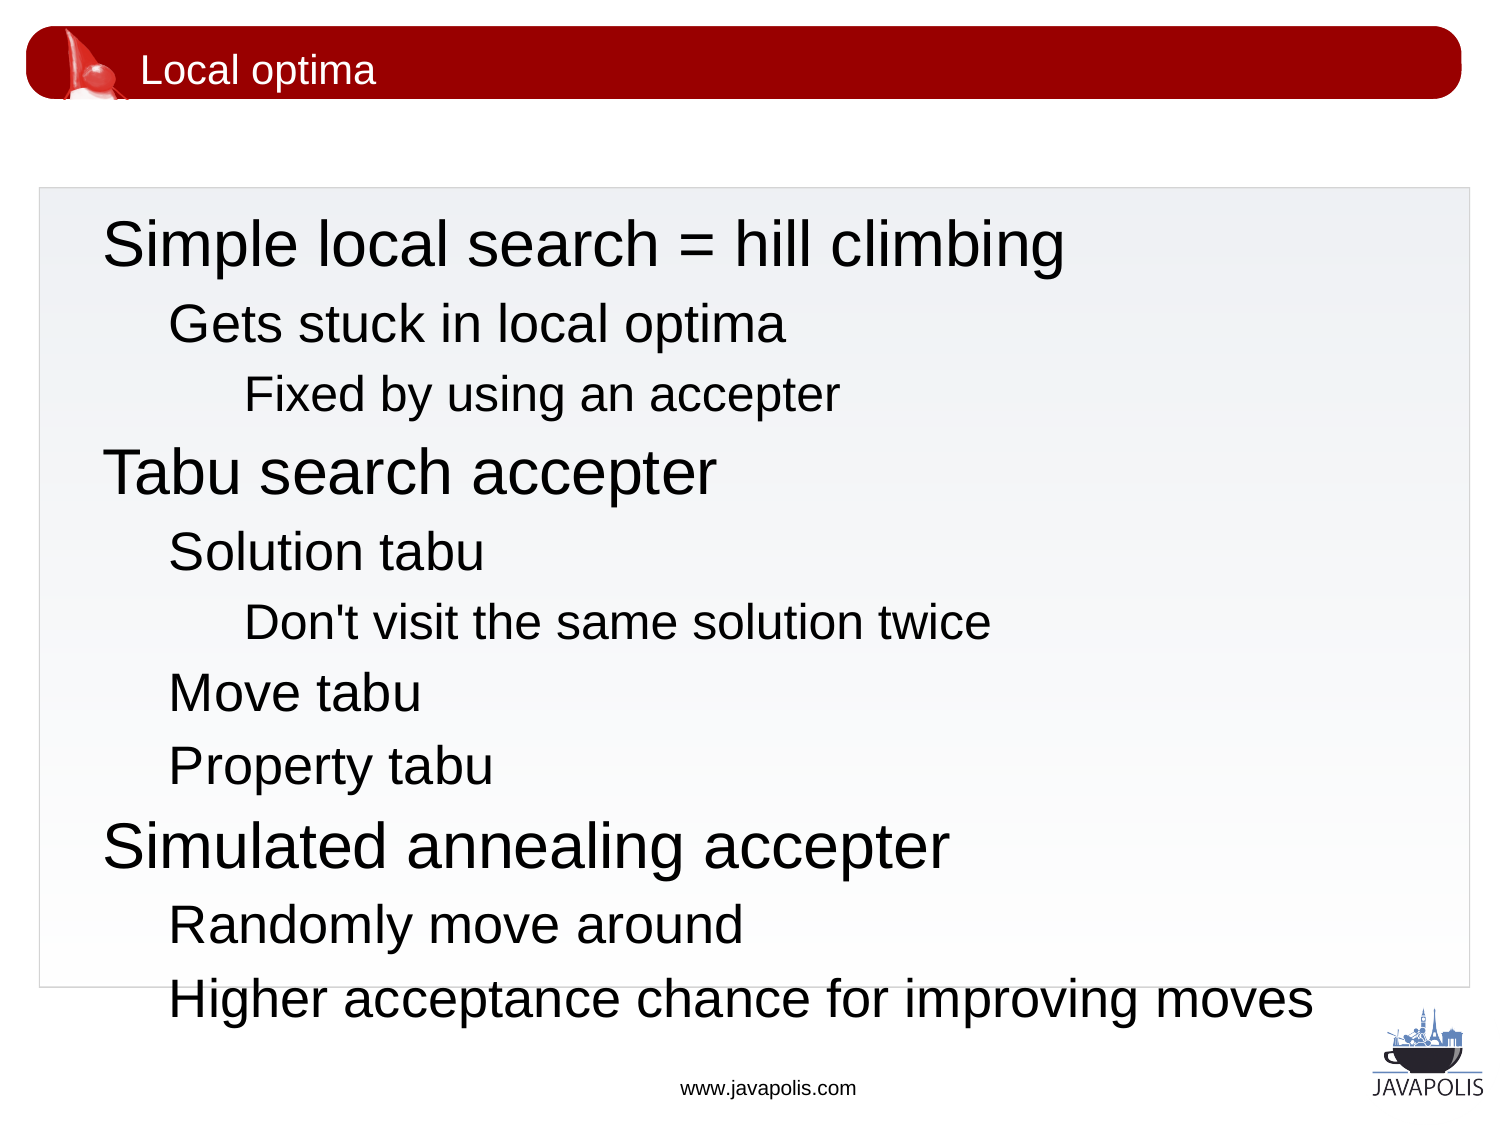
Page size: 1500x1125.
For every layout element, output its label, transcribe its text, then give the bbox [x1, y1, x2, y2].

title Local optima [125, 0, 1450, 101]
picture [62, 28, 125, 100]
list Simple local search = hill climbing Gets stuck in local optima Fixed by using an accepter Tabu search accepter Solution tabu Don't visit the same solution twice Move tabu Property tabu Simulated annealing accepter Randomly move around Higher acceptance chance for improving moves [87, 199, 1426, 1125]
picture [1426, 1006, 1500, 1125]
